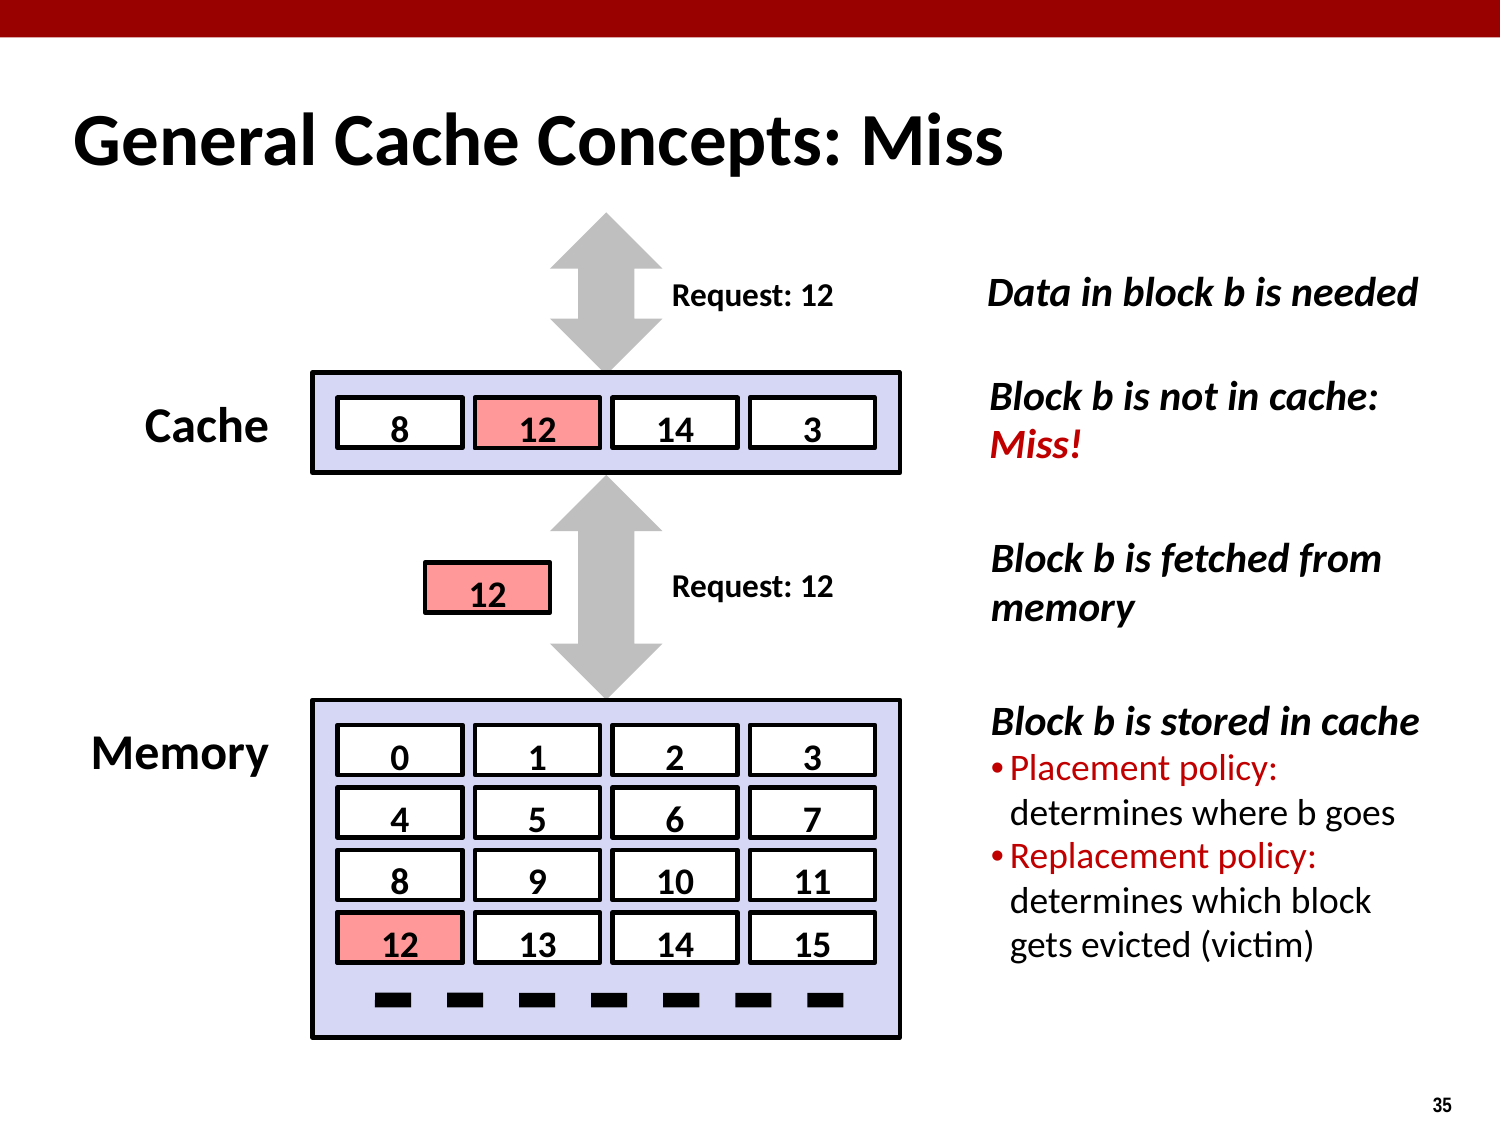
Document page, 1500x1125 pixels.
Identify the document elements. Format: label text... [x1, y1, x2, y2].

text_box 6 [612, 787, 738, 838]
text_box Request: 12 [656, 556, 849, 612]
text_box 4 [337, 787, 463, 838]
text_box 13 [474, 912, 600, 963]
text_box 5 [474, 787, 600, 838]
text_box 14 [612, 397, 738, 448]
text_box 15 [750, 912, 875, 963]
title General Cache Concepts: Miss [58, 72, 1304, 198]
text_box 3 [750, 397, 875, 448]
text_box 14 [612, 912, 738, 963]
text_box 9 [474, 849, 600, 900]
text_box 8 [337, 849, 463, 900]
text_box 12 [425, 562, 550, 613]
text_box 10 [612, 849, 738, 900]
text_box Block b is not in cache: Miss! [974, 362, 1395, 477]
text_box 8 [337, 397, 463, 448]
text_box 12 [337, 912, 463, 963]
text_box 1 [474, 725, 600, 775]
text_box Block b is stored in cache Placement policy: determines where b goes Replacement policy: determines which block gets evicted (victim) [976, 688, 1436, 974]
text_box Data in block b is needed [972, 259, 1434, 324]
text_box 12 [474, 397, 600, 448]
text_box Block b is fetched from memory [976, 525, 1398, 639]
text_box [312, 474, 900, 1038]
text_box 7 [750, 787, 875, 838]
text_box Memory [75, 712, 285, 788]
text_box 0 [337, 725, 463, 775]
text_box 3 [750, 725, 875, 775]
text_box Request: 12 [656, 265, 849, 321]
text_box 2 [612, 725, 738, 775]
text_box Cache [130, 385, 285, 461]
text_box 11 [750, 849, 875, 900]
text_box [312, 212, 900, 473]
